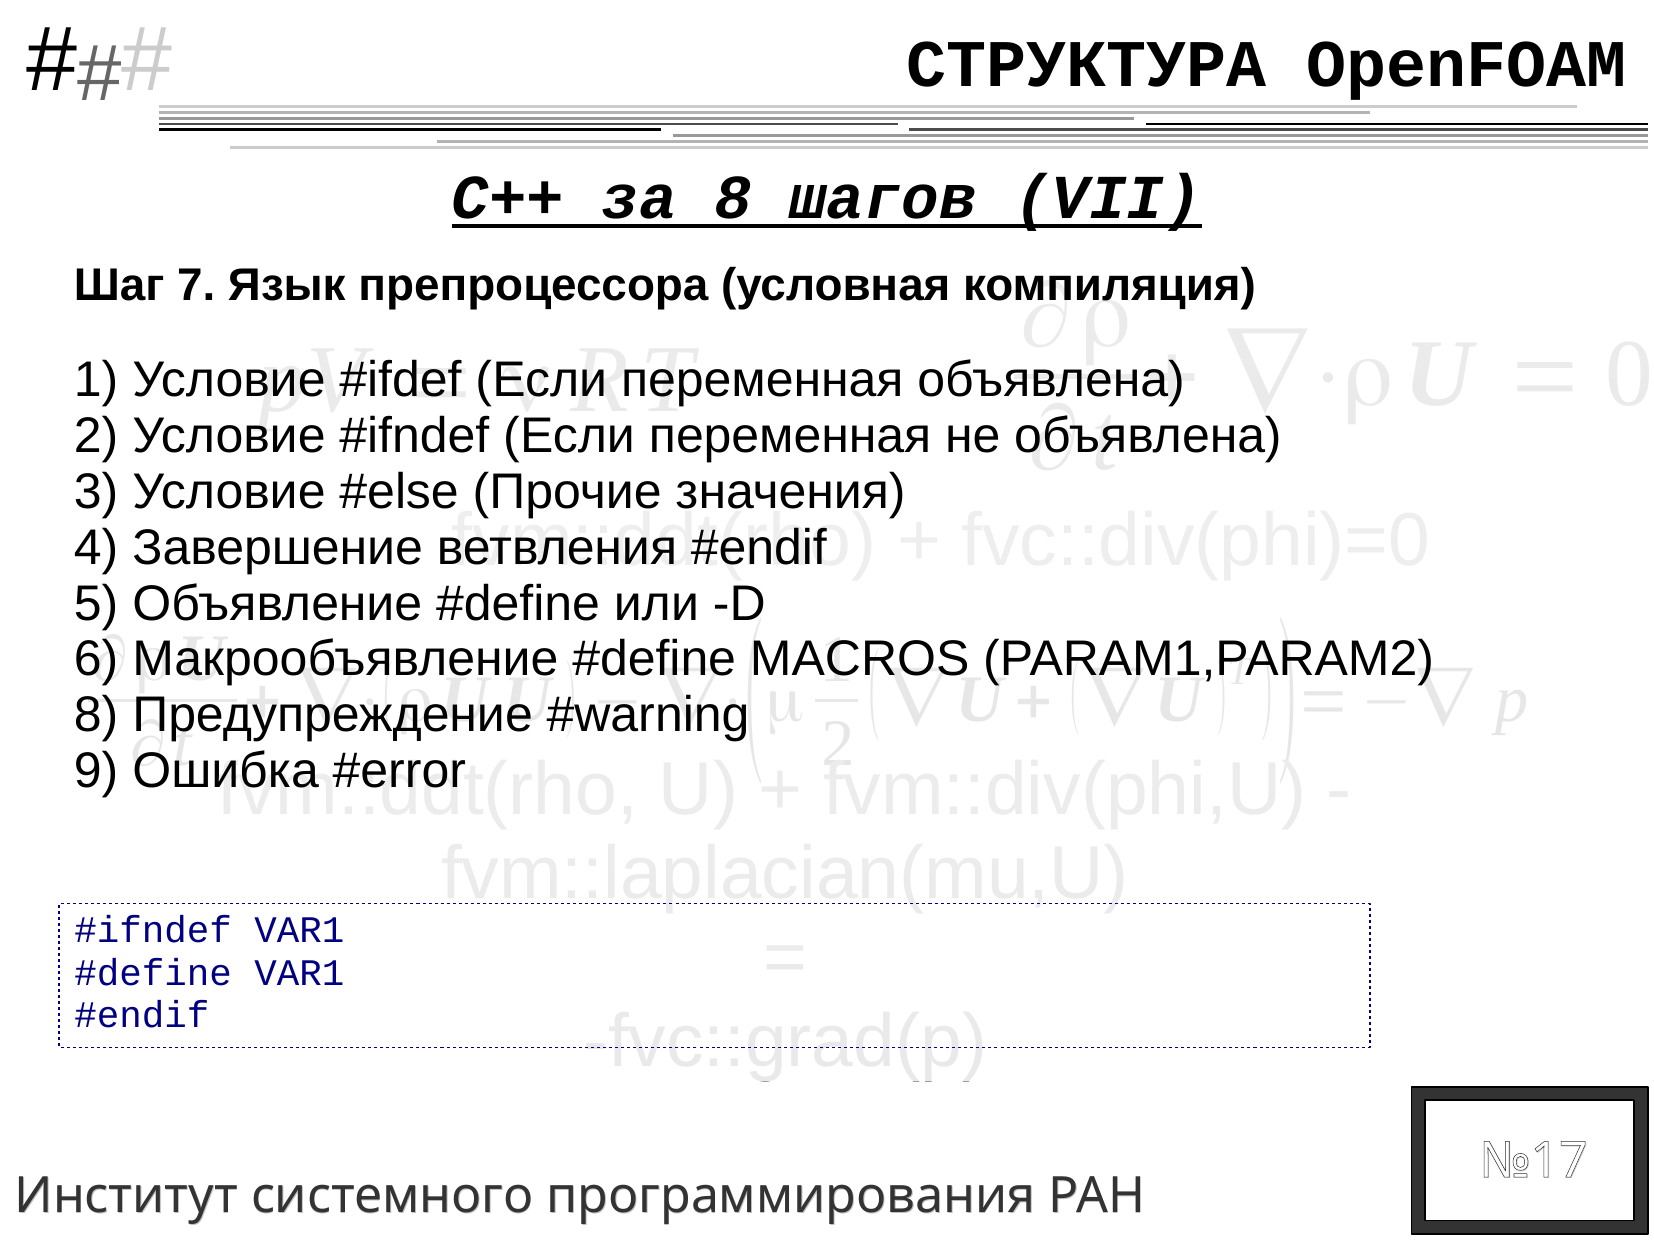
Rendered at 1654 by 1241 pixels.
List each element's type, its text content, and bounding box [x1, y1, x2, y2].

title C++ за 8 шагов (VII) [0, 147, 1654, 257]
text_box #ifndef VAR1 #define VAR1 #endif [59, 903, 1371, 1048]
text_box Шаг 7. Язык препроцессора (условная компиляция) 1) Условие #ifdef (Если переменная объявлена) 2) Условие #ifndef (Если переменная не объявлена) 3) Условие #else (Прочие значения) 4) Завершение ветвления #endif 5) Объявление #define или -D 6) Макрообъявление #define MACROS (PARAM1,PARAM2) 8) Предупреждение #warning 9) Ошибка #error [59, 251, 1595, 903]
